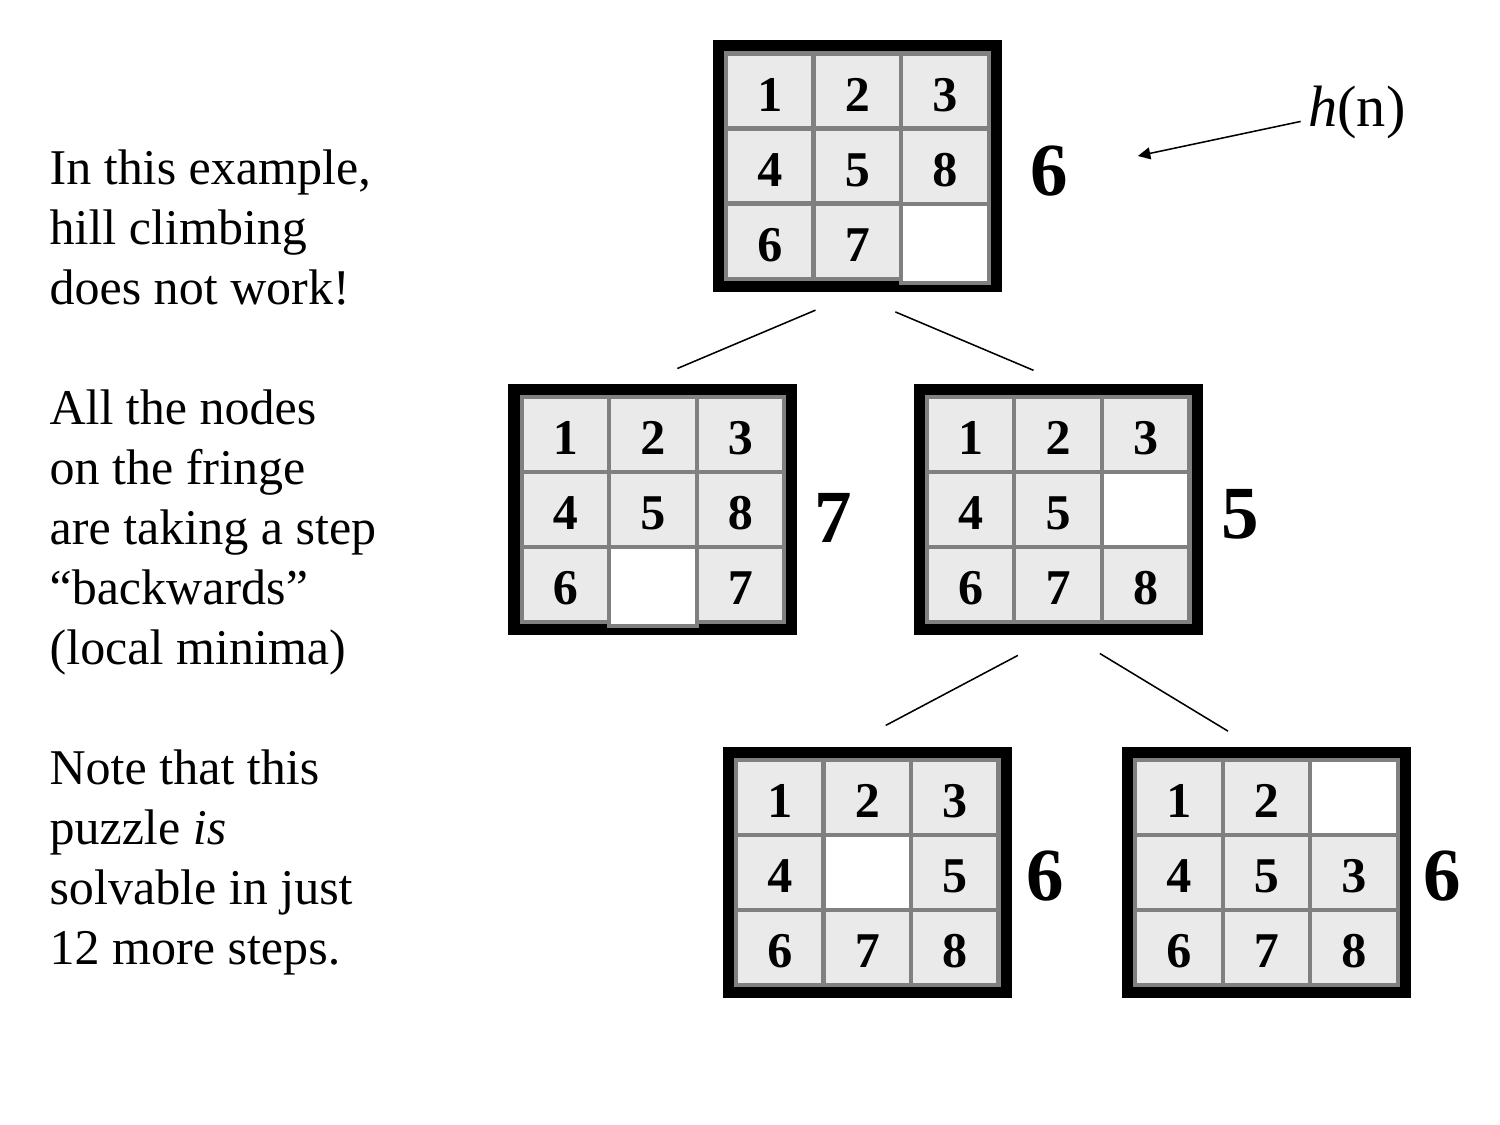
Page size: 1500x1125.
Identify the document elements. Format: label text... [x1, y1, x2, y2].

text_box 8 [910, 909, 999, 986]
text_box 6 [926, 546, 1014, 623]
text_box [914, 384, 1202, 635]
text_box 7 [696, 546, 785, 623]
text_box 6 [1135, 909, 1222, 986]
text_box 2 [1014, 396, 1101, 471]
text_box 7 [813, 203, 901, 280]
text_box 5 [813, 128, 901, 203]
text_box 7 [1014, 546, 1101, 623]
text_box [1122, 747, 1411, 998]
text_box 8 [1310, 909, 1398, 986]
text_box 4 [521, 471, 609, 546]
text_box 8 [696, 471, 785, 546]
text_box 6 [1015, 112, 1084, 218]
text_box 3 [1101, 396, 1190, 471]
text_box 6 [1012, 818, 1080, 924]
text_box 4 [1135, 834, 1222, 909]
text_box 7 [823, 909, 910, 986]
text_box 6 [735, 909, 823, 986]
text_box 3 [910, 759, 999, 834]
text_box 7 [1222, 909, 1310, 986]
text_box 4 [735, 834, 823, 909]
text_box In this example, hill climbing does not work! All the nodes on the fringe are taking a step “backwards” (local minima) Note that this puzzle is solvable in just 12 more steps. [34, 127, 393, 983]
text_box 5 [910, 834, 999, 909]
text_box 1 [735, 759, 823, 834]
text_box 8 [1101, 546, 1190, 623]
text_box 2 [823, 759, 910, 834]
text_box 3 [696, 396, 785, 471]
text_box 6 [726, 203, 813, 280]
text_box 2 [1222, 759, 1310, 834]
text_box [713, 41, 1002, 292]
text_box 5 [1206, 455, 1274, 562]
text_box [509, 384, 797, 635]
text_box 8 [901, 128, 989, 203]
text_box 3 [901, 53, 989, 128]
text_box 1 [926, 396, 1014, 471]
text_box 5 [1222, 834, 1310, 909]
text_box 1 [726, 53, 813, 128]
text_box 6 [1409, 818, 1477, 924]
text_box 4 [926, 471, 1014, 546]
text_box [723, 747, 1011, 998]
text_box 2 [813, 53, 901, 128]
text_box 4 [726, 128, 813, 203]
text_box 5 [1014, 471, 1101, 546]
text_box 7 [799, 459, 867, 566]
text_box 5 [609, 471, 696, 546]
text_box 2 [609, 396, 696, 471]
text_box 1 [1135, 759, 1222, 834]
text_box 1 [521, 396, 609, 471]
text_box h(n) [1293, 60, 1421, 147]
text_box 6 [521, 546, 609, 623]
text_box 3 [1310, 834, 1398, 909]
